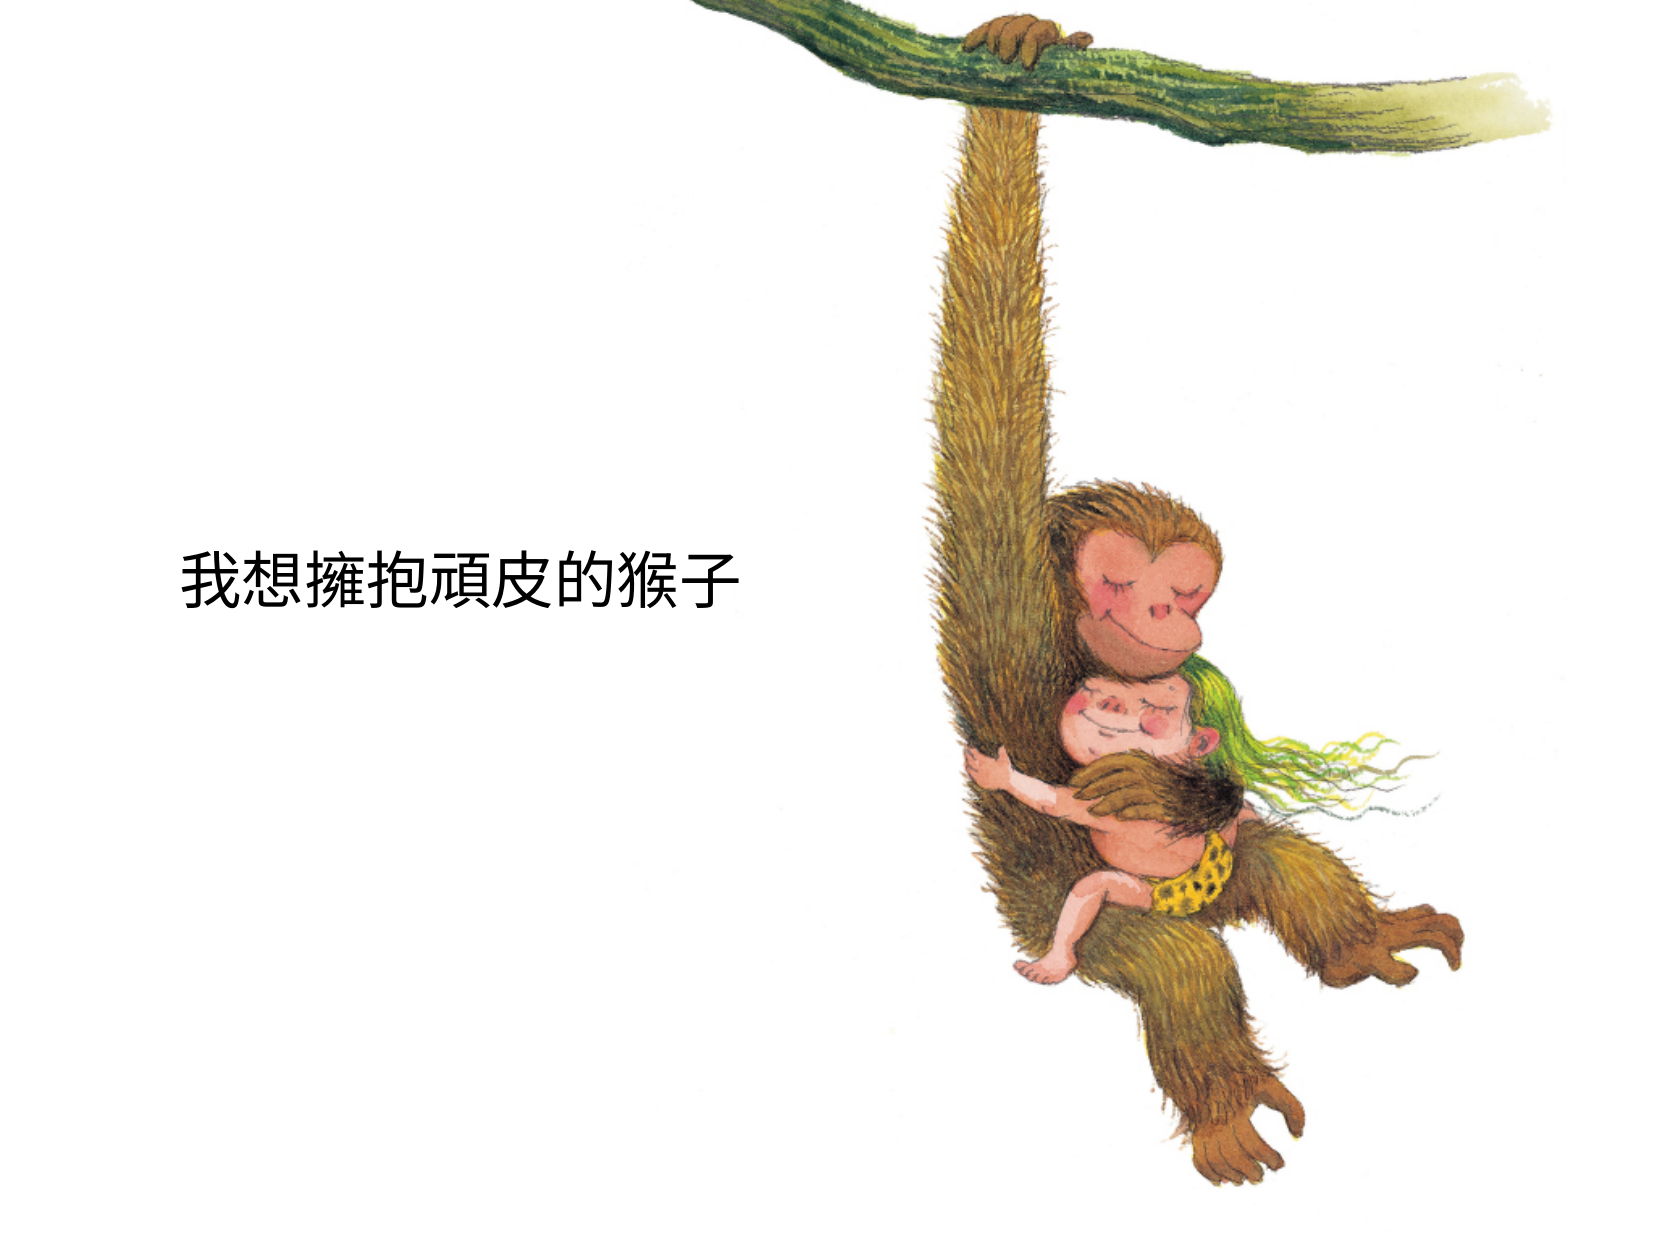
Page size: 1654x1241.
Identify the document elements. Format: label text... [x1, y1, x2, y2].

picture [0, 0, 1654, 1241]
title 我想擁抱頑皮的猴子 [88, 472, 833, 680]
